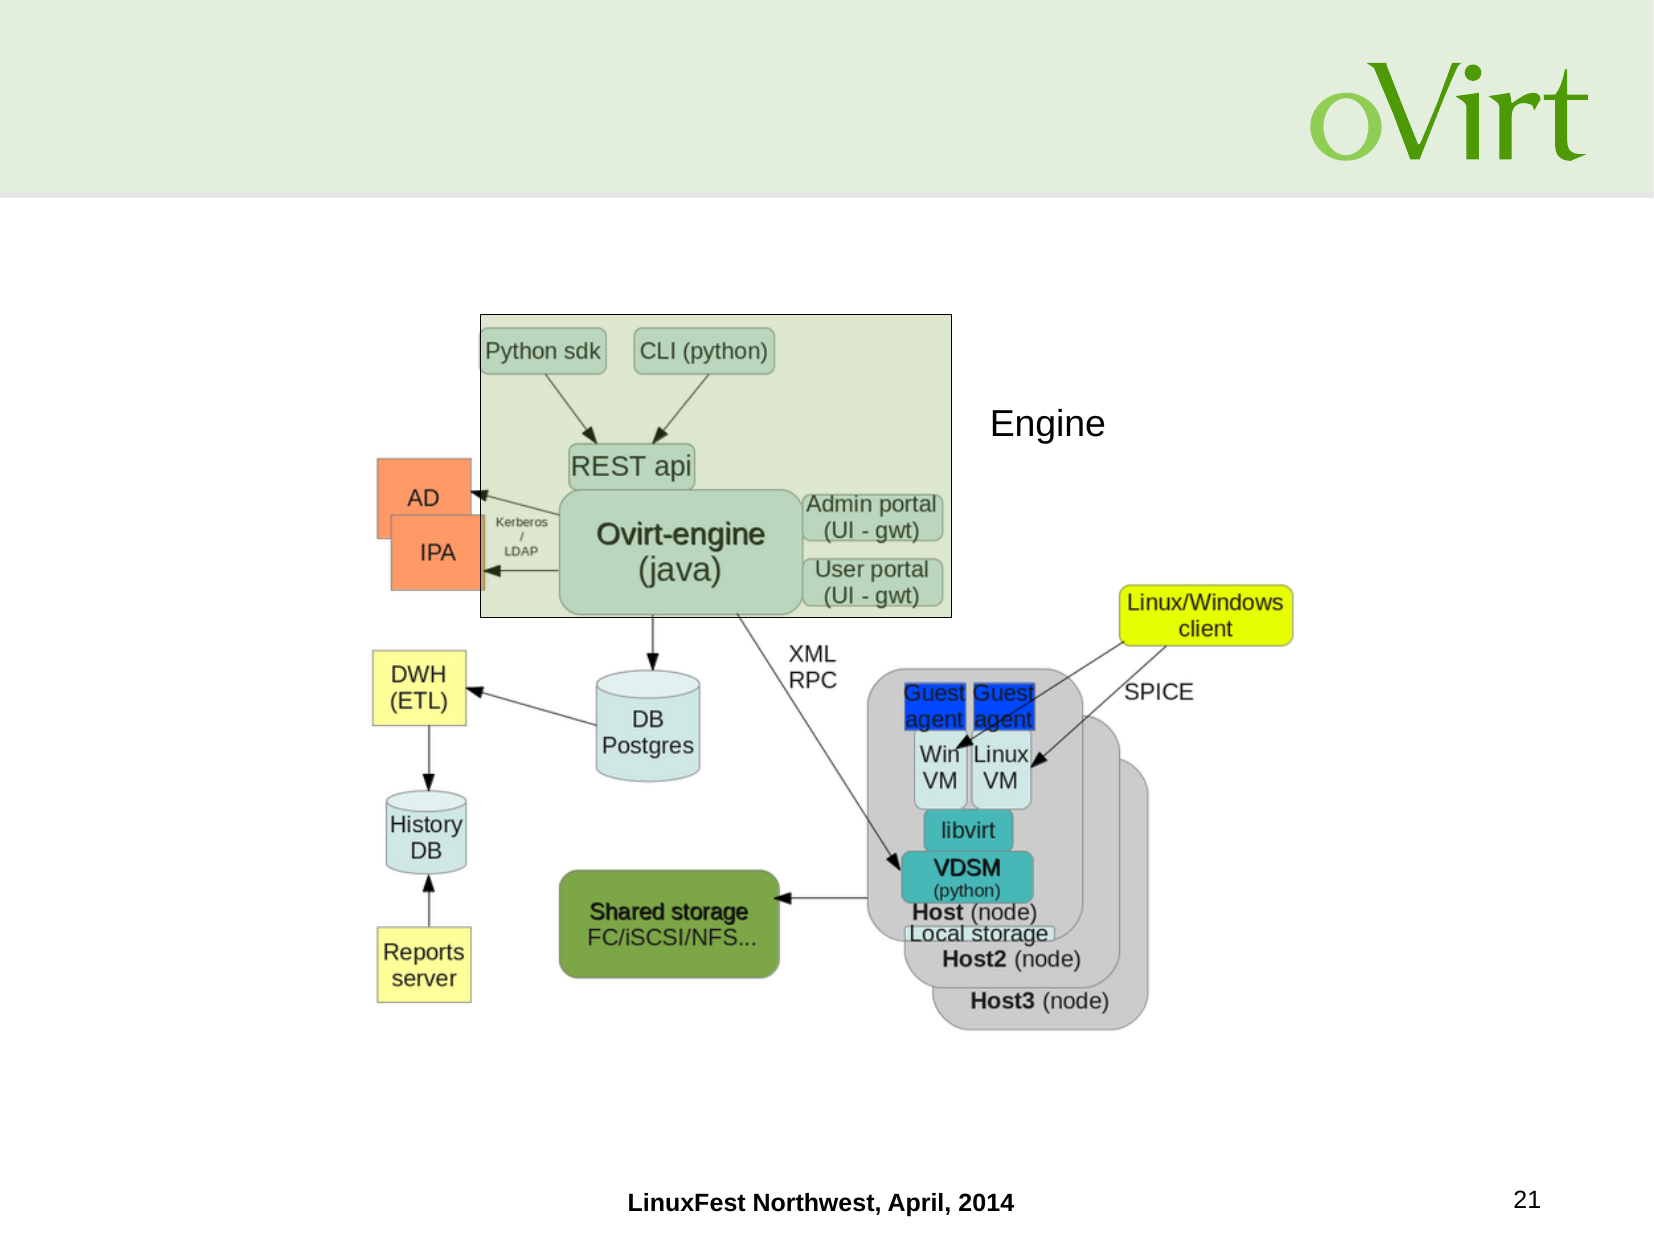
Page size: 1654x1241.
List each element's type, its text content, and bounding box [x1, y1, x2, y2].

picture [317, 244, 1344, 1039]
text_box [480, 314, 952, 618]
text_box Engine [975, 394, 1121, 452]
